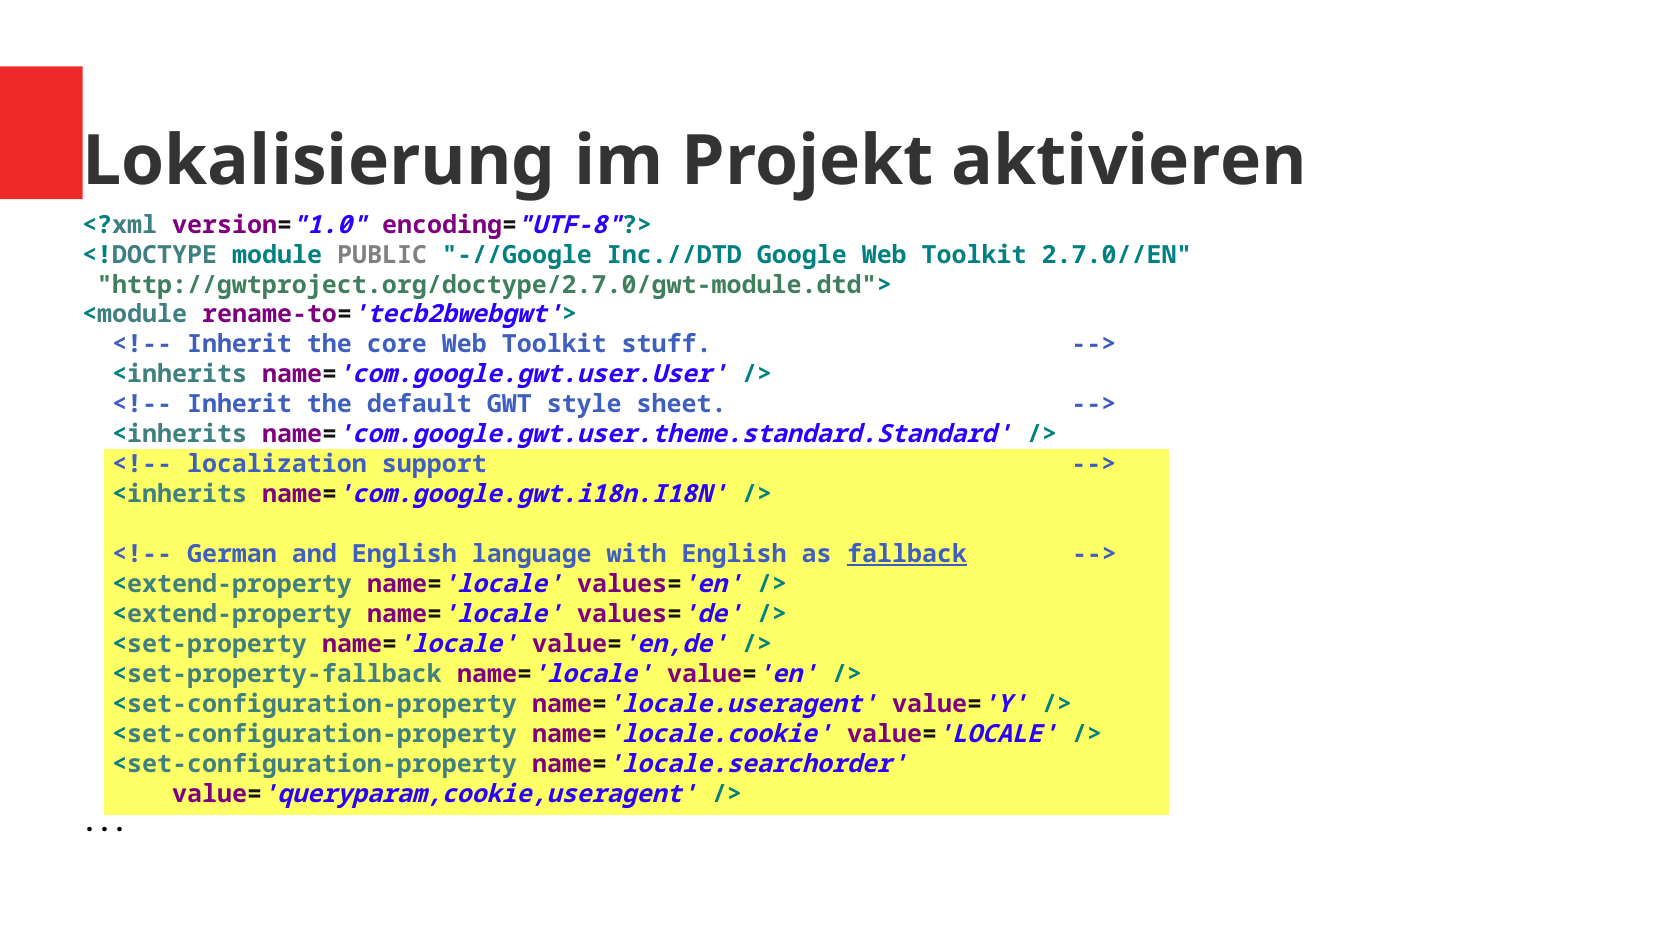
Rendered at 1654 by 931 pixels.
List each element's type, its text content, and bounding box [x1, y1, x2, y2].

text_box <?xml version="1.0" encoding="UTF-8"?> <!DOCTYPE module PUBLIC "-//Google Inc.//DTD Google Web Toolkit 2.7.0//EN" "http://gwtproject.org/doctype/2.7.0/gwt-module.dtd"> <module rename-to='tecb2bwebgwt'> <!-- Inherit the core Web Toolkit stuff. --> <inherits name='com.google.gwt.user.User' /> <!-- Inherit the default GWT style sheet. --> <inherits name='com.google.gwt.user.theme.standard.Standard' /> <!-- localization support --> <inherits name='com.google.gwt.i18n.I18N' /> <!-- German and English language with English as fallback --> <extend-property name='locale' values='en' /> <extend-property name='locale' values='de' /> <set-property name='locale' value='en,de' /> <set-property-fallback name='locale' value='en' /> <set-configuration-property name='locale.useragent' value='Y' /> <set-configuration-property name='locale.cookie' value='LOCALE' /> <set-configuration-property name='locale.searchorder' value='queryparam,cookie,useragent' /> ... [67, 200, 1602, 850]
title Lokalisierung im Projekt aktivieren [82, 14, 1571, 200]
